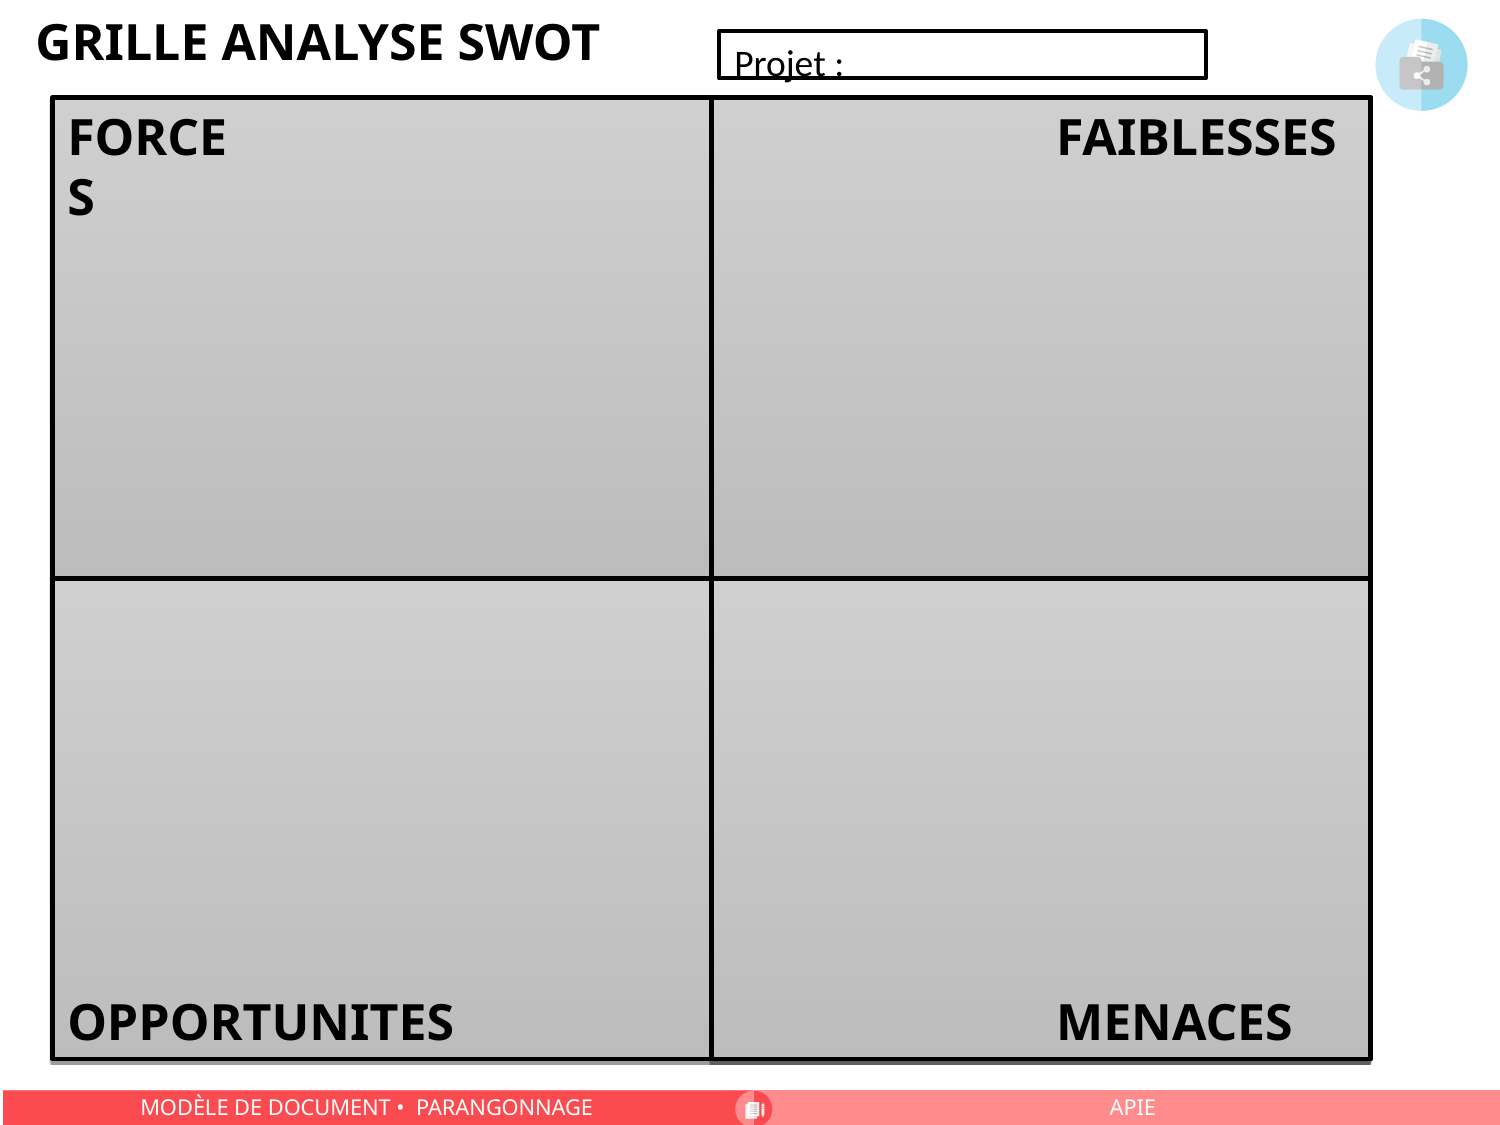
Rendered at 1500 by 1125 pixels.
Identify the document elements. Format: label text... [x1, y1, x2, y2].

text_box APIE [765, 1085, 1500, 1125]
text_box Projet : [719, 31, 1206, 78]
text_box FAIBLESSES [1040, 97, 1371, 233]
text_box MENACES [1040, 983, 1371, 1060]
text_box [52, 98, 1370, 1059]
text_box GRILLE ANALYSE SWOT [20, 2, 660, 138]
text_box OPPORTUNITES [52, 983, 523, 1060]
text_box MODÈLE DE DOCUMENT • PARANGONNAGE [0, 1085, 735, 1125]
picture [3, 2, 1500, 1125]
text_box FORCES [52, 138, 266, 233]
